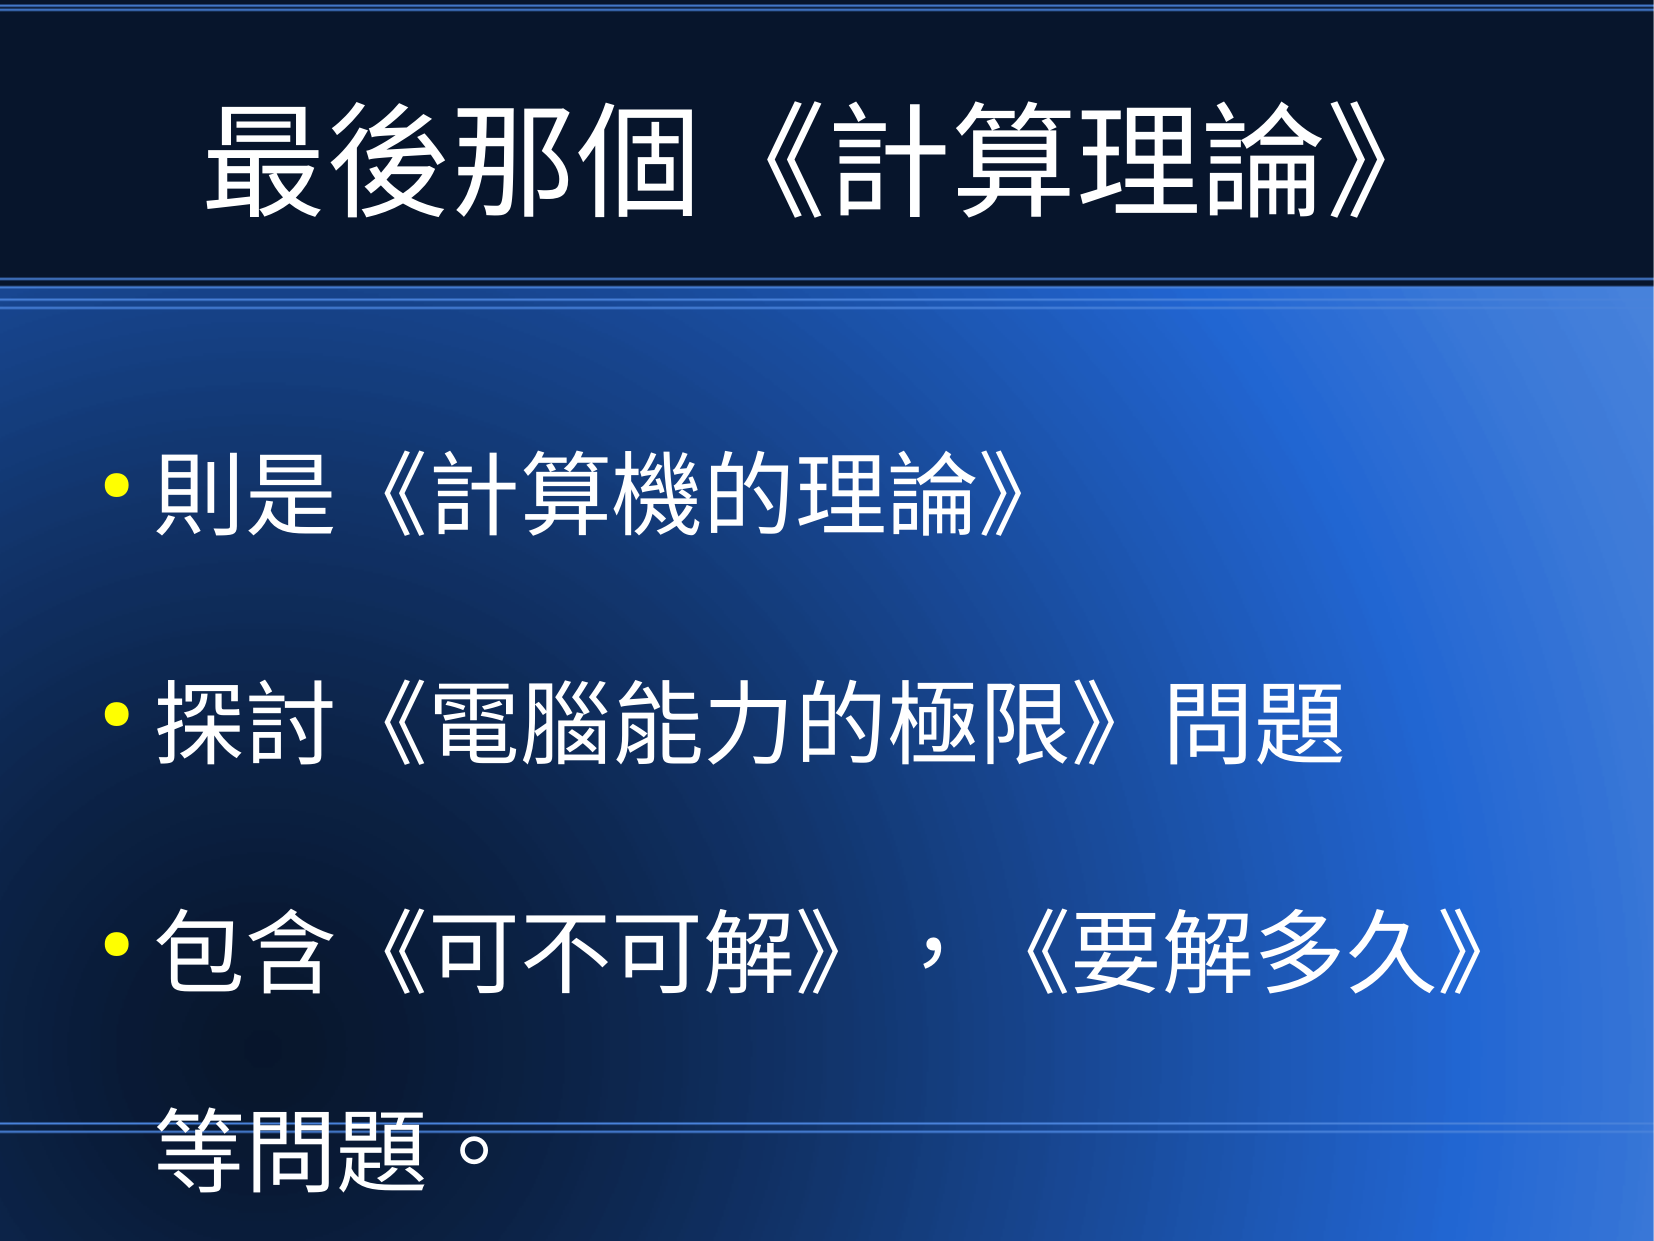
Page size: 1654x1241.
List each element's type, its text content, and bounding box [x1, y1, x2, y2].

title 最後那個《計算理論》 [82, 49, 1571, 257]
list 則是《計算機的理論》 探討《電腦能力的極限》問題 包含《可不可解》，《要解多久》等問題。 [82, 355, 1571, 1241]
picture [0, 0, 1654, 1241]
